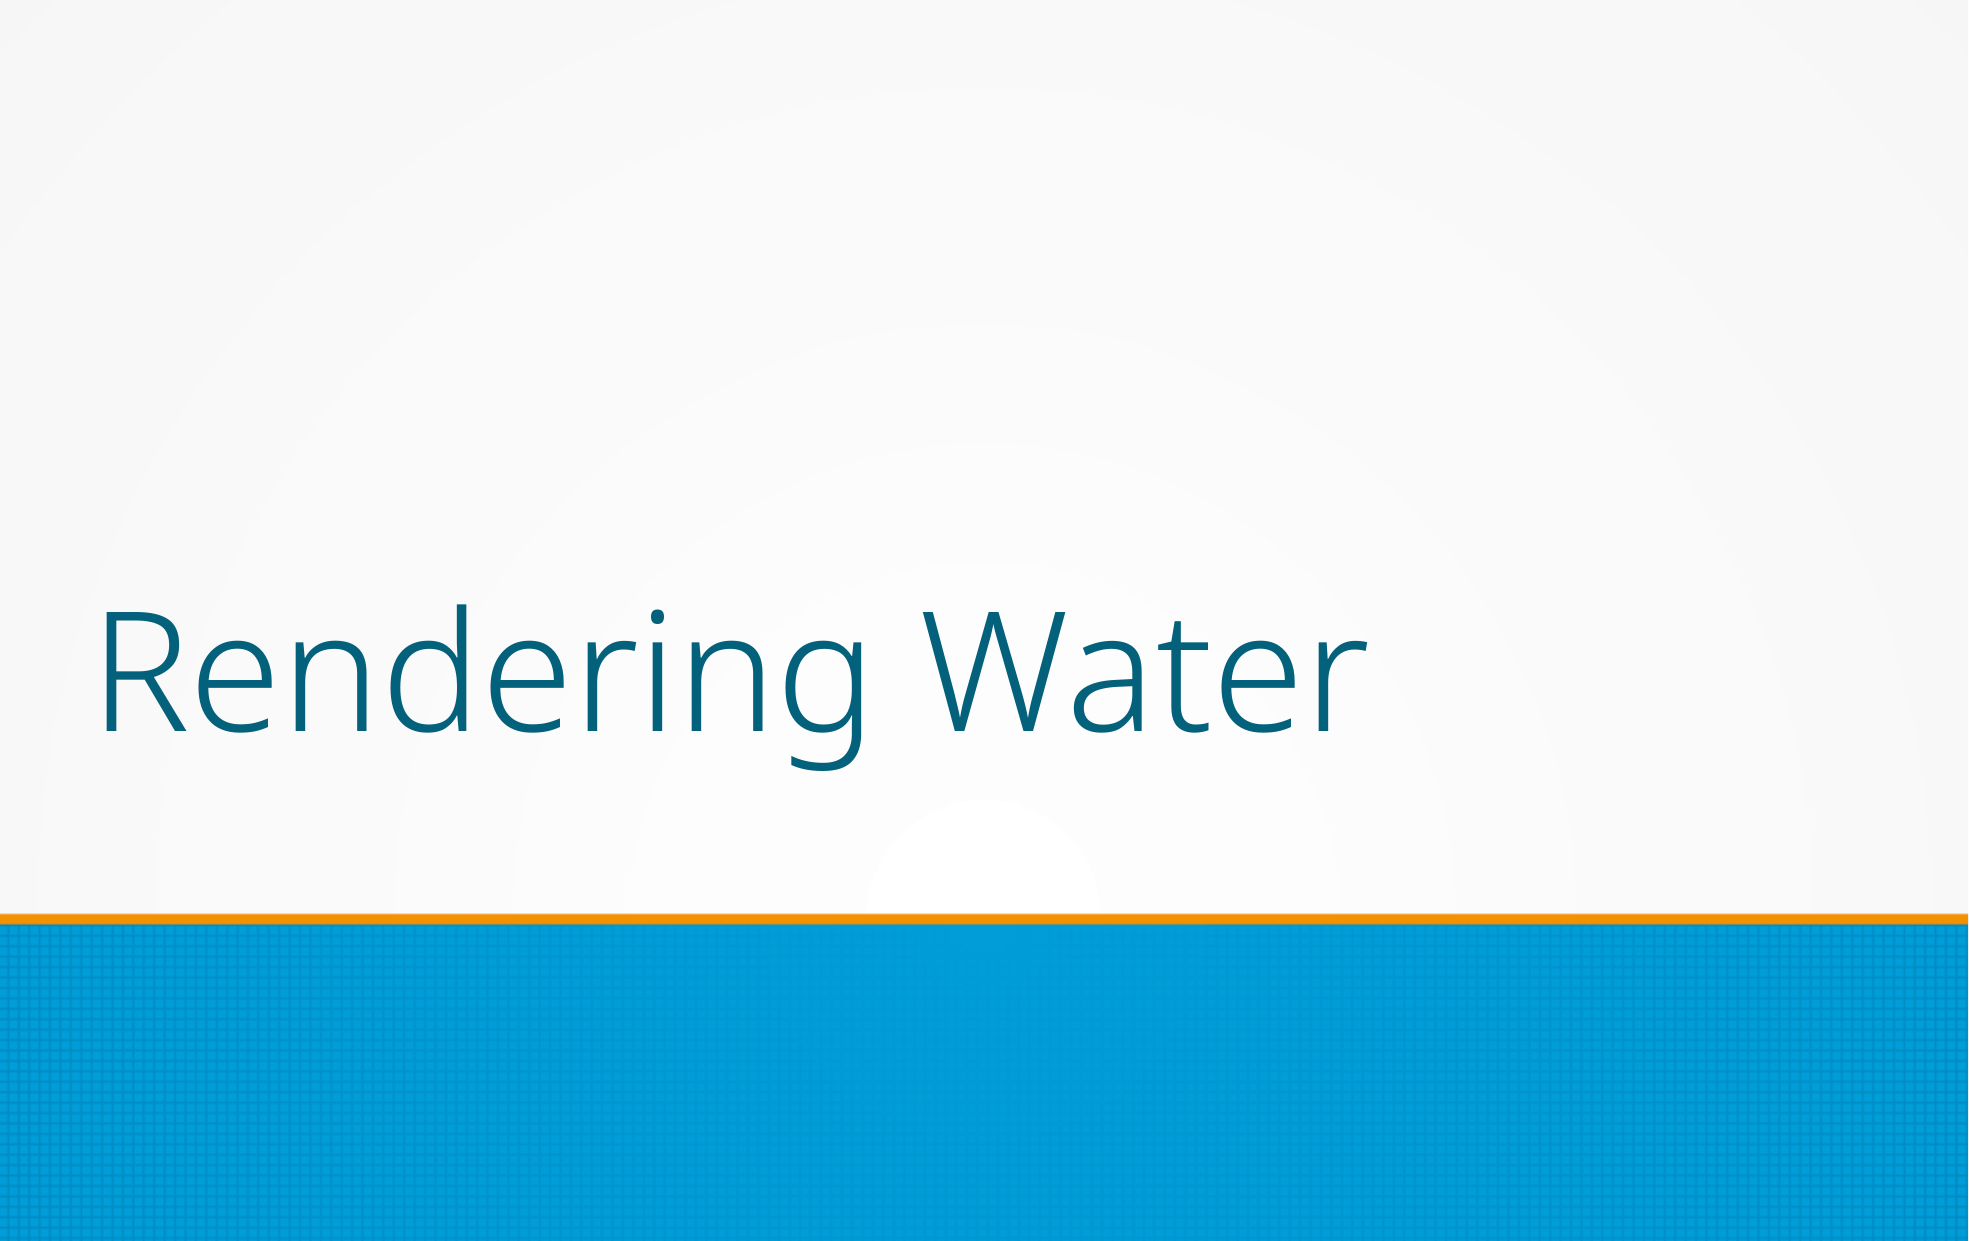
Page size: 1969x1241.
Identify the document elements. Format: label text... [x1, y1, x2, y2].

picture [0, 0, 1969, 924]
title Rendering Water [89, 49, 1862, 781]
